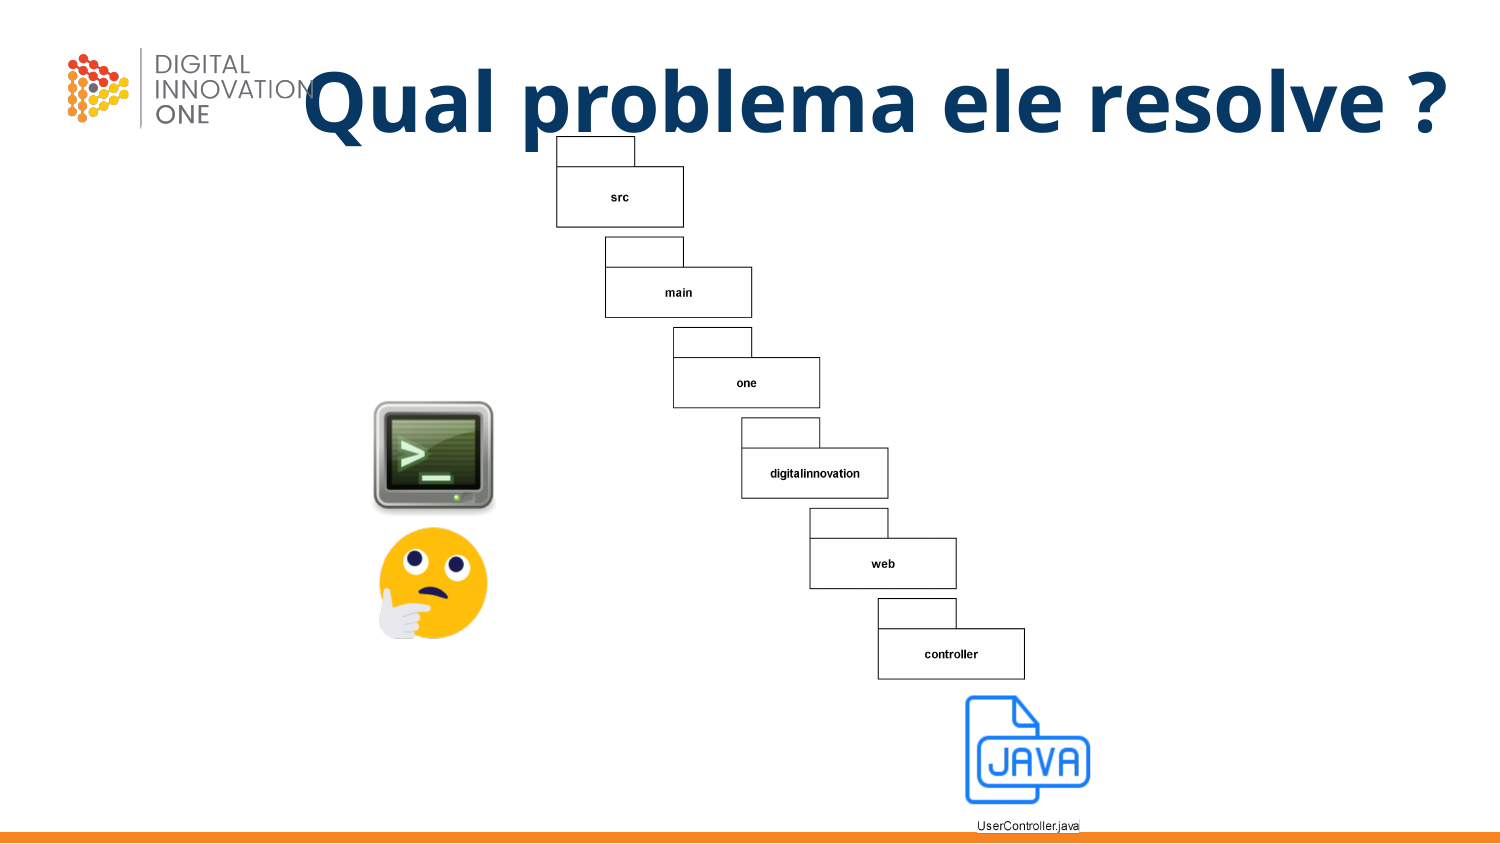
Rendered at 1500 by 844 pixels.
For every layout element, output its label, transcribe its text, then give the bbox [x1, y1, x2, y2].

picture [371, 136, 1091, 834]
text_box [0, 832, 1500, 843]
picture [51, 39, 330, 137]
subtitle Qual problema ele resolve ? [51, 50, 1485, 148]
